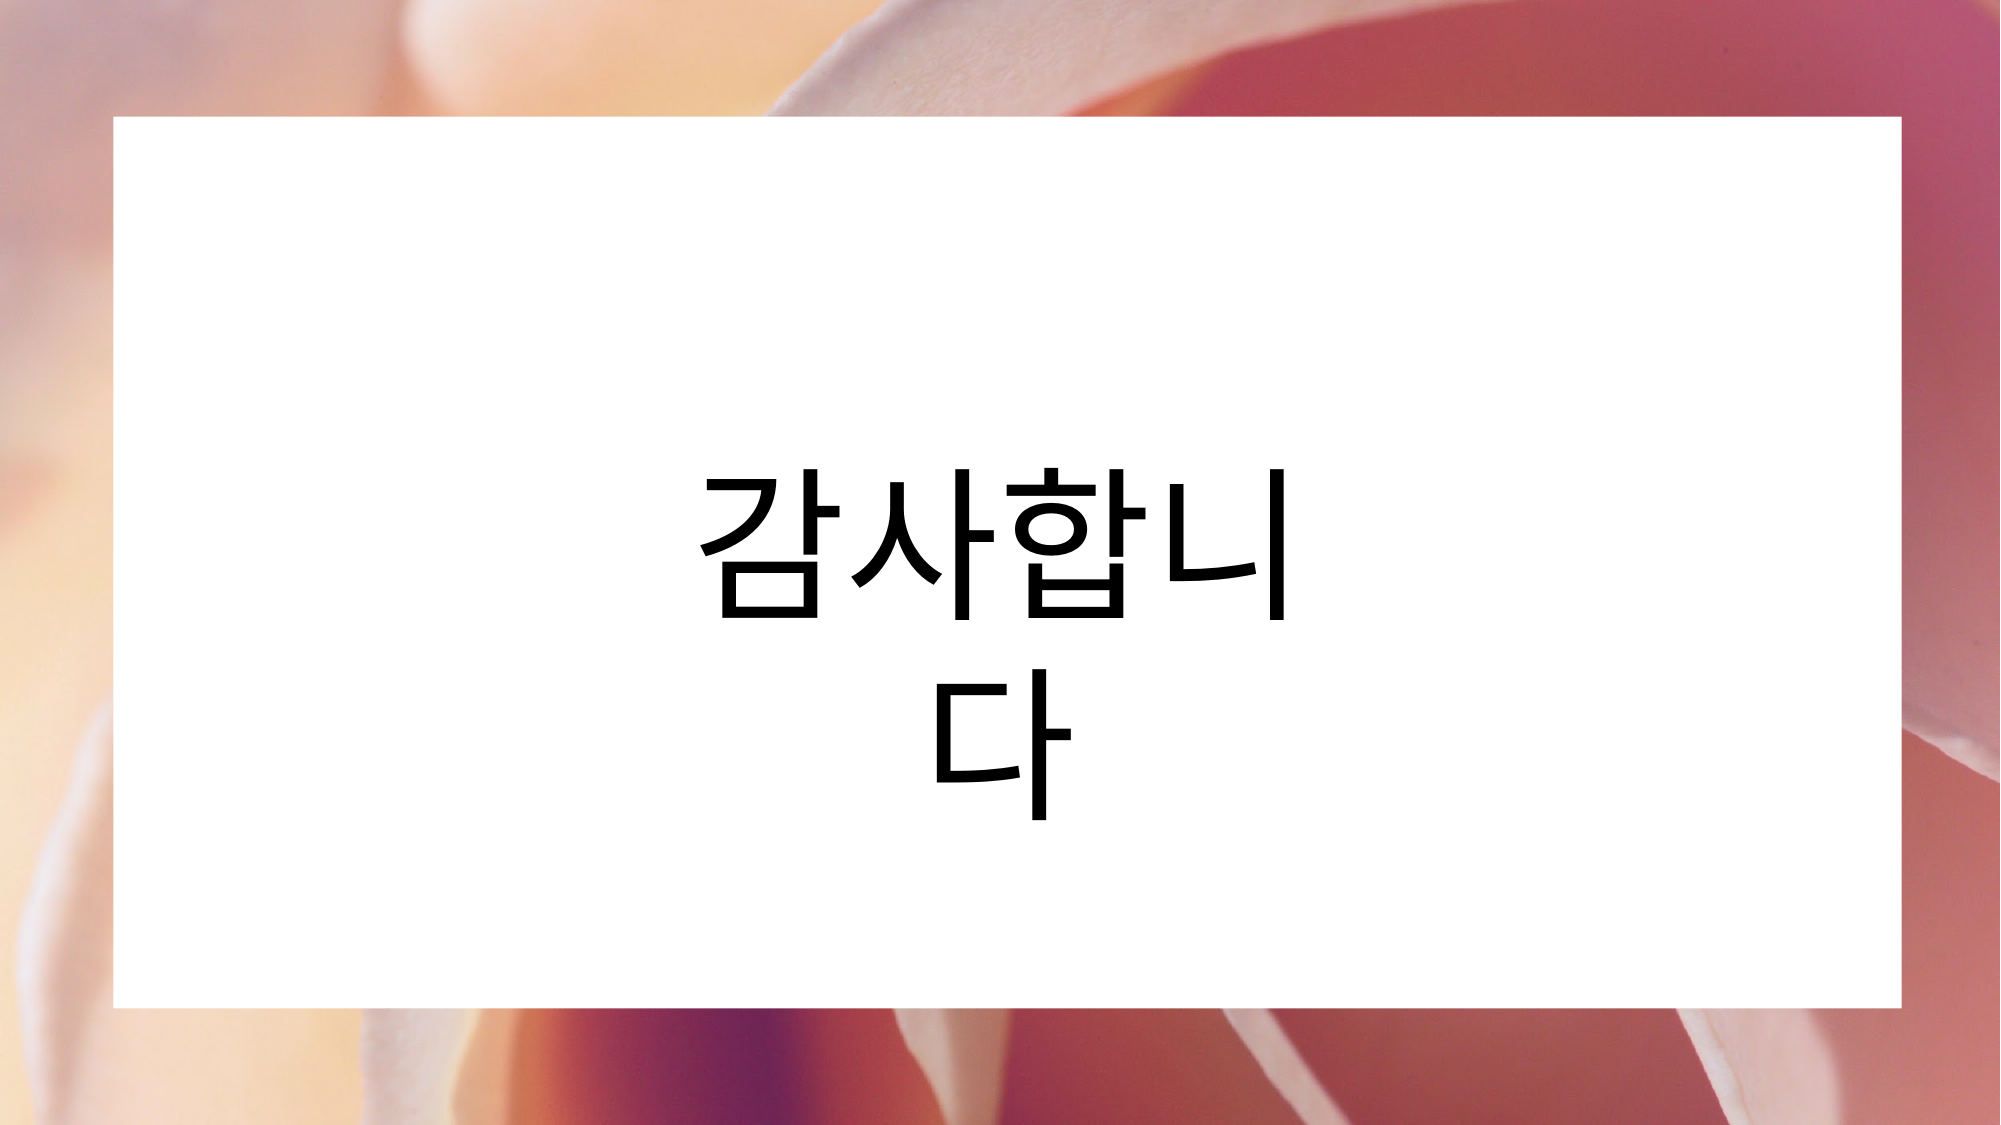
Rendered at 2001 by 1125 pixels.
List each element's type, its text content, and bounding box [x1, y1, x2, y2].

text_box 감사합니다 [605, 433, 1393, 849]
picture [0, 0, 2000, 1125]
text_box [113, 116, 1902, 1009]
